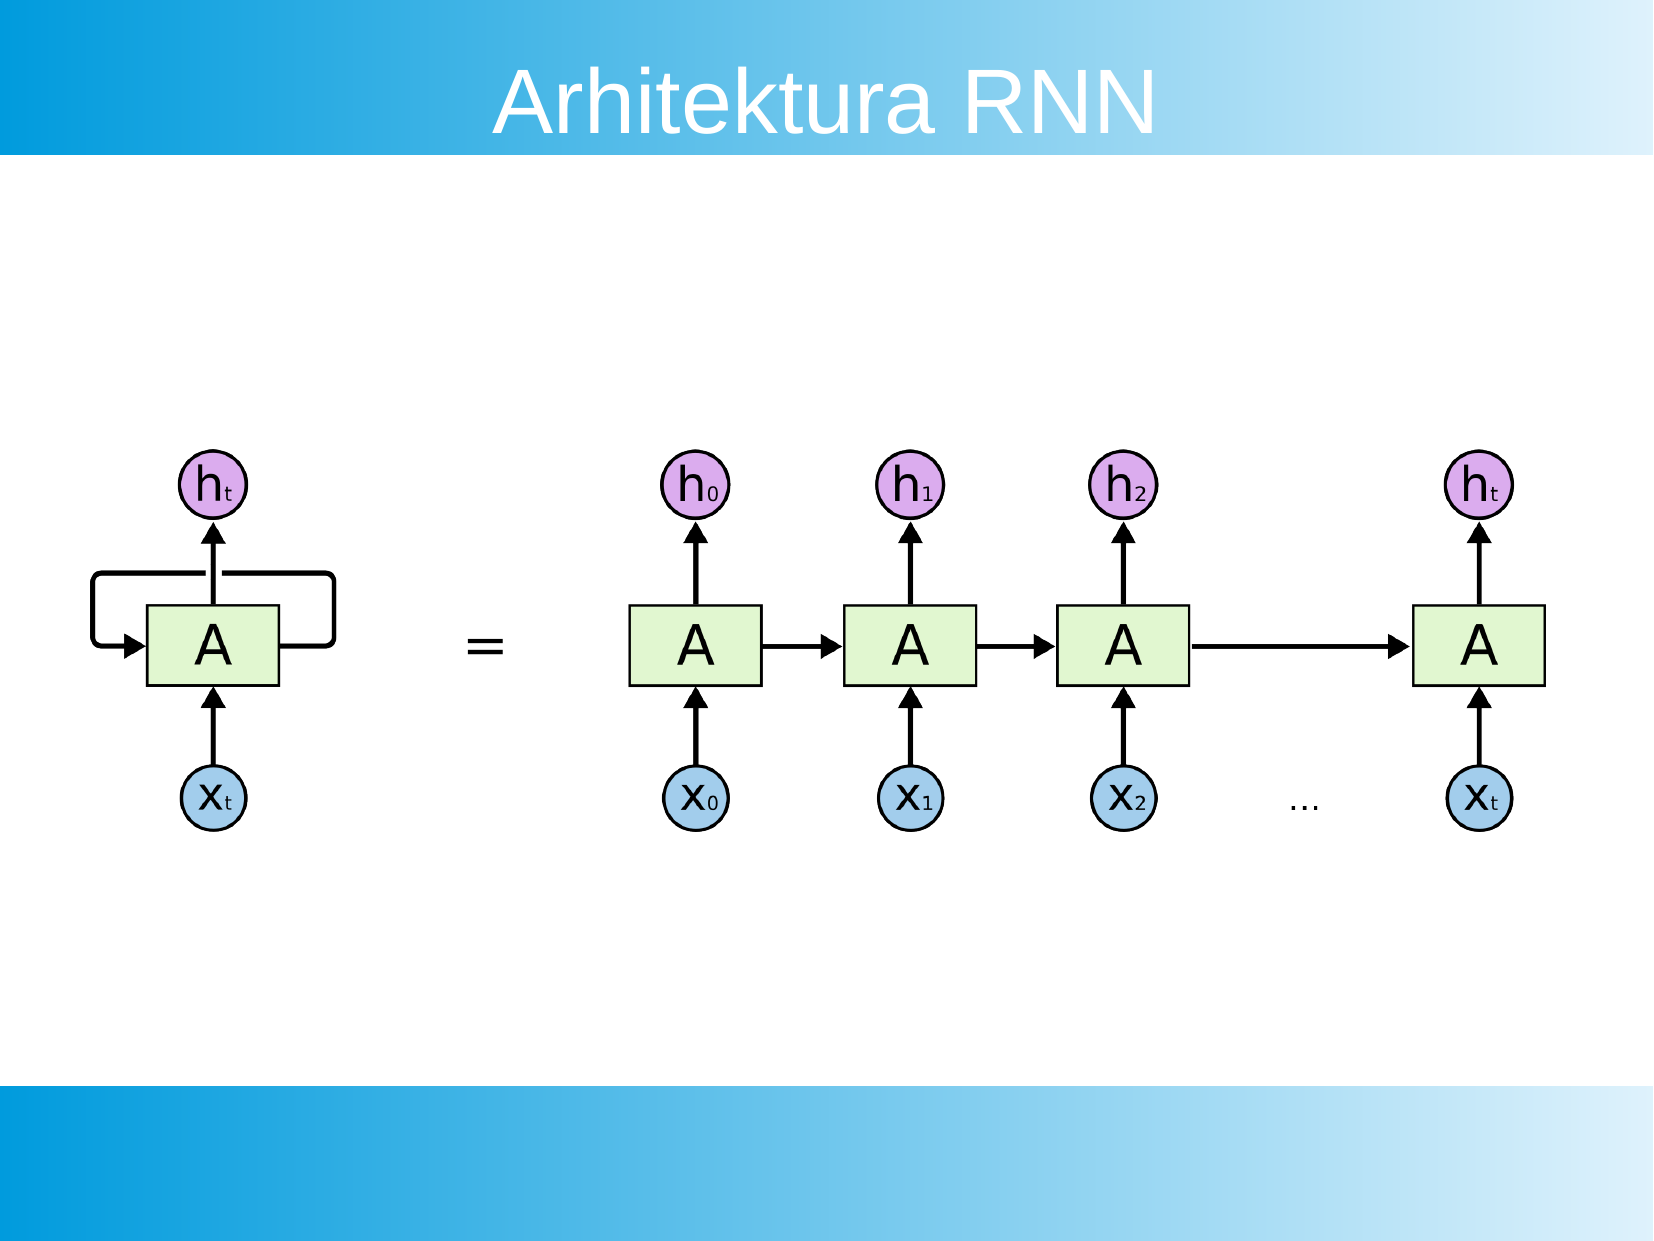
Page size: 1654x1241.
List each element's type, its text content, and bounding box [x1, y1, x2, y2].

picture [90, 449, 1546, 832]
title Arhitektura RNN [82, 49, 1571, 155]
